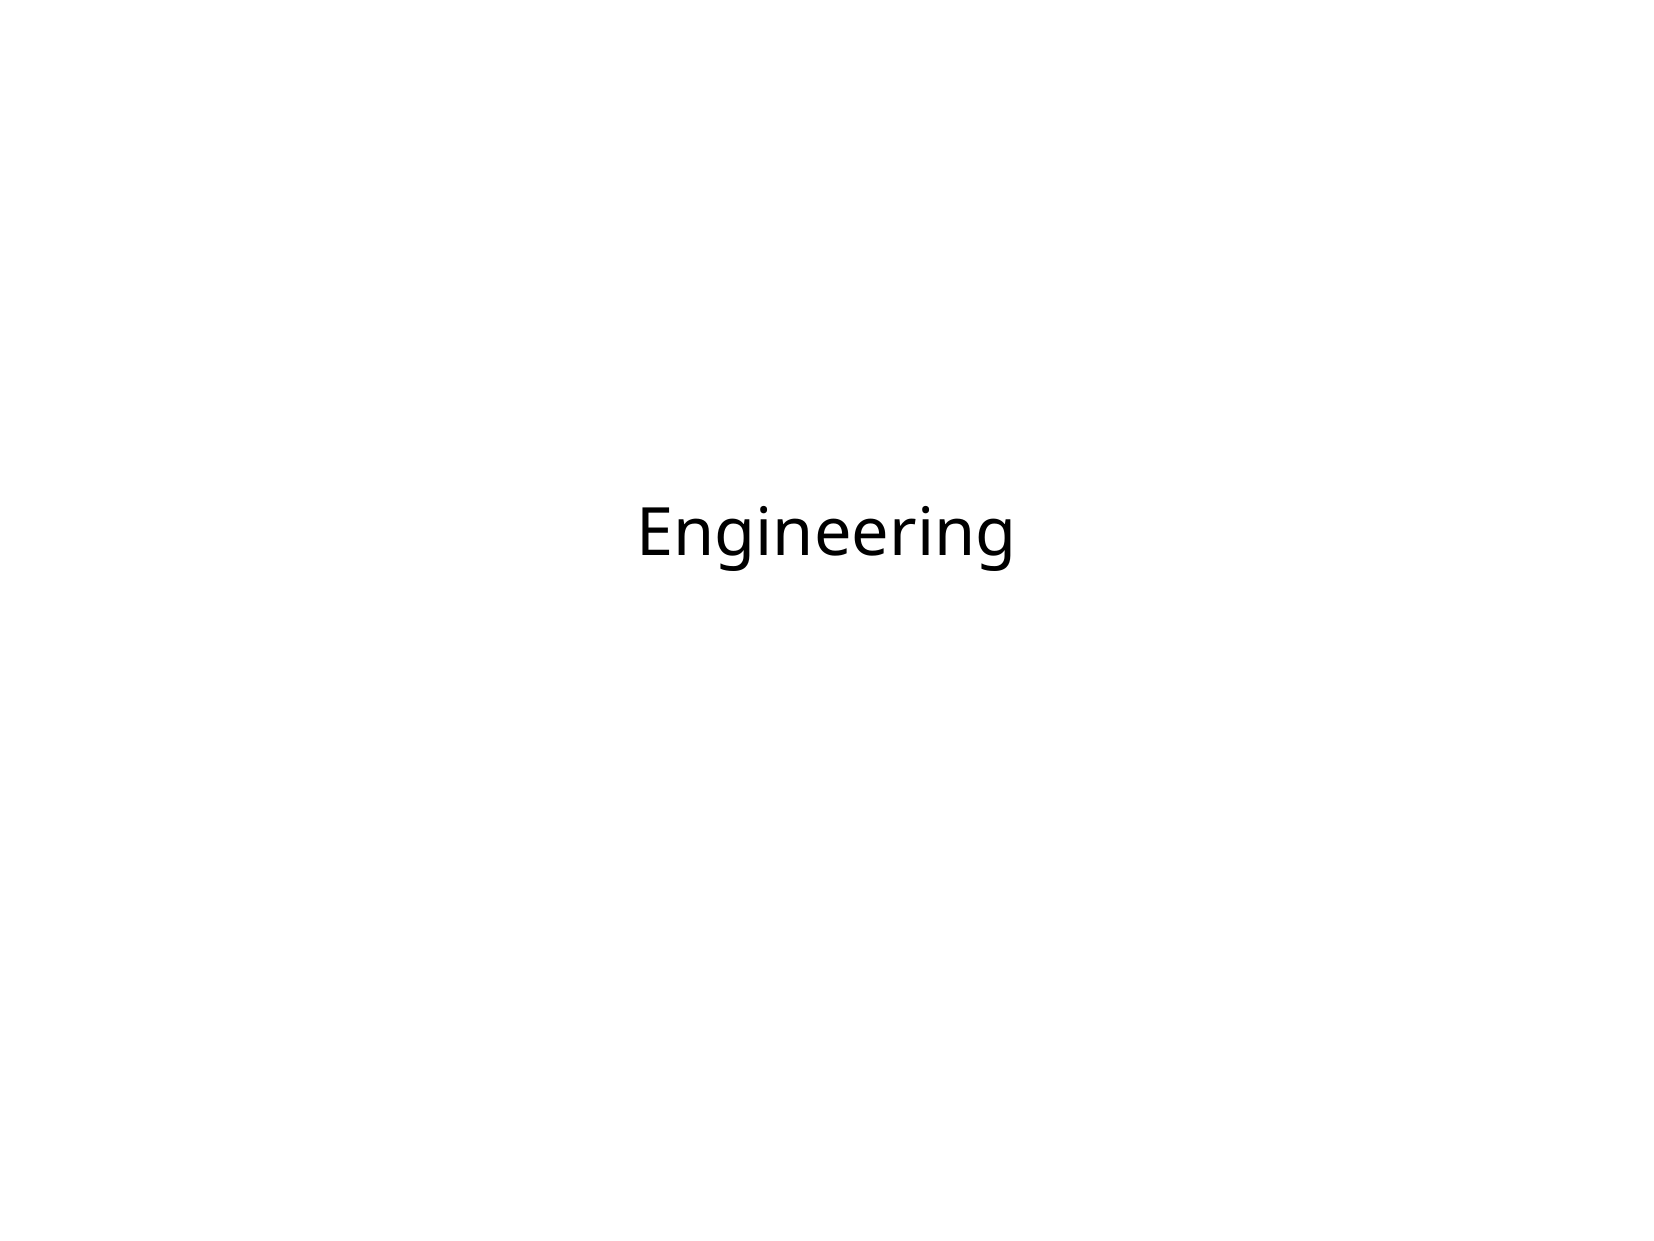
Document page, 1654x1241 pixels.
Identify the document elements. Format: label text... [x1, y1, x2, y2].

subtitle Engineering [82, 49, 1571, 1010]
